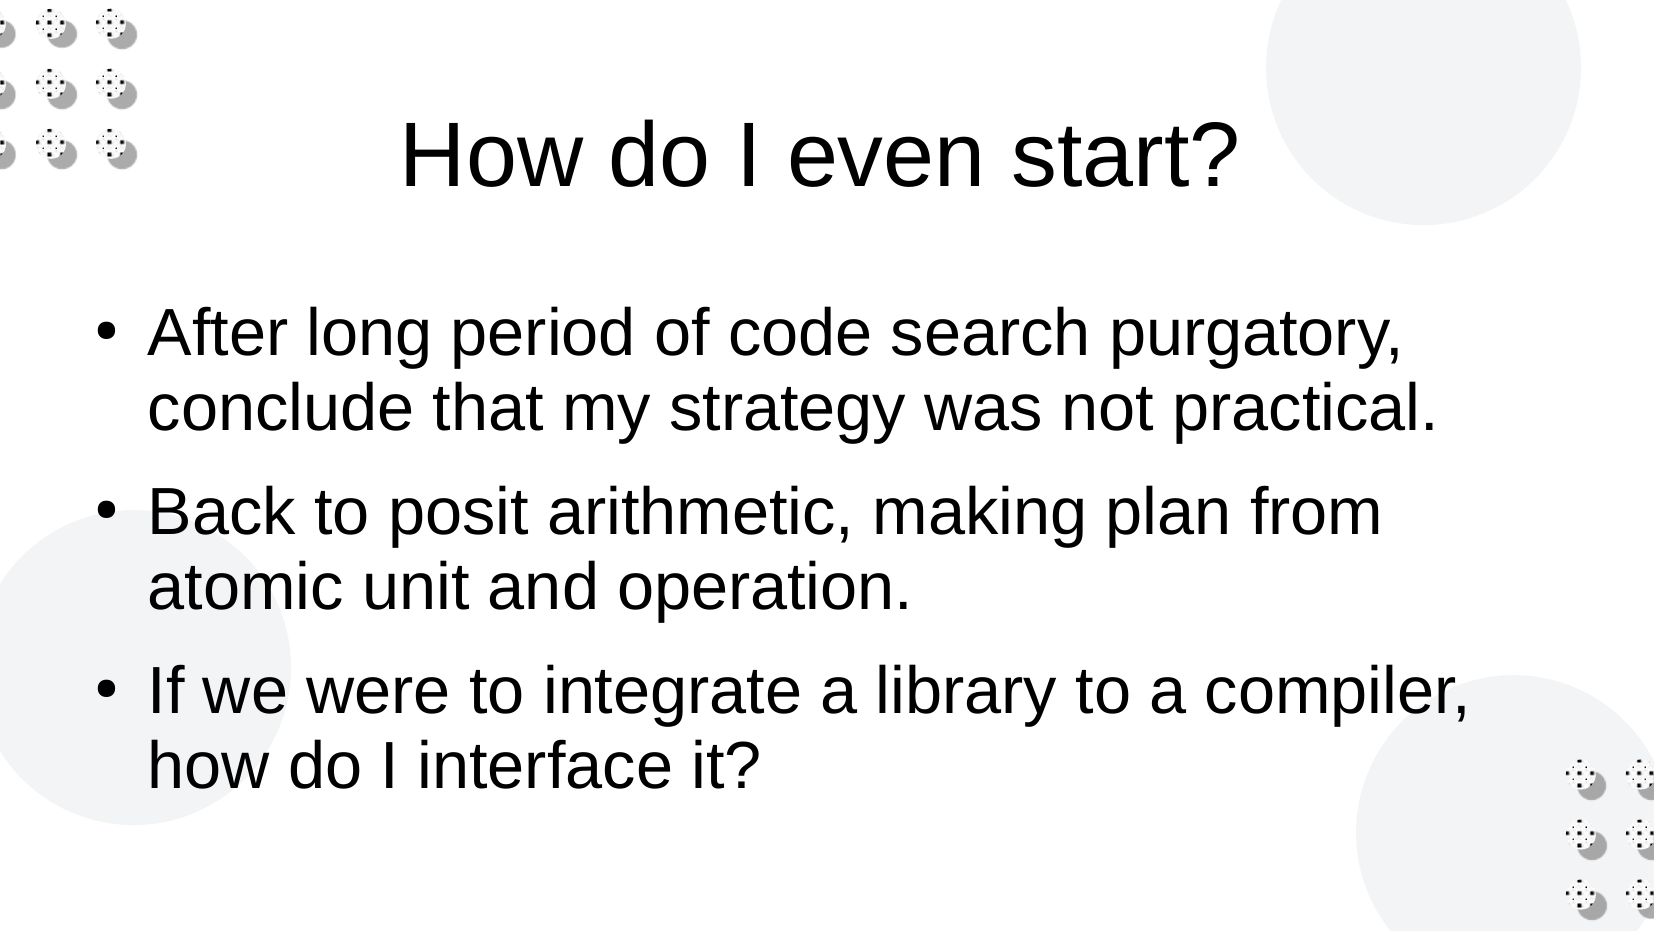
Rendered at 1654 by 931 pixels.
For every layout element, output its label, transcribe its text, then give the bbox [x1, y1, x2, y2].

picture [0, 11, 6, 36]
picture [35, 68, 66, 99]
picture [1565, 819, 1596, 850]
picture [1565, 759, 1596, 790]
picture [98, 68, 124, 76]
picture [1565, 879, 1596, 910]
picture [1625, 819, 1654, 850]
picture [0, 131, 7, 156]
picture [0, 71, 6, 96]
picture [1625, 879, 1654, 910]
list After long period of code search purgatory, conclude that my strategy was not practical. Back to posit arithmetic, making plan from atomic unit and operation. If we were to integrate a library to a compiler, how do I interface it? [76, 295, 1565, 835]
picture [95, 8, 126, 39]
picture [35, 8, 66, 39]
picture [35, 128, 67, 159]
title How do I even start? [76, 76, 1565, 233]
picture [1625, 759, 1654, 790]
